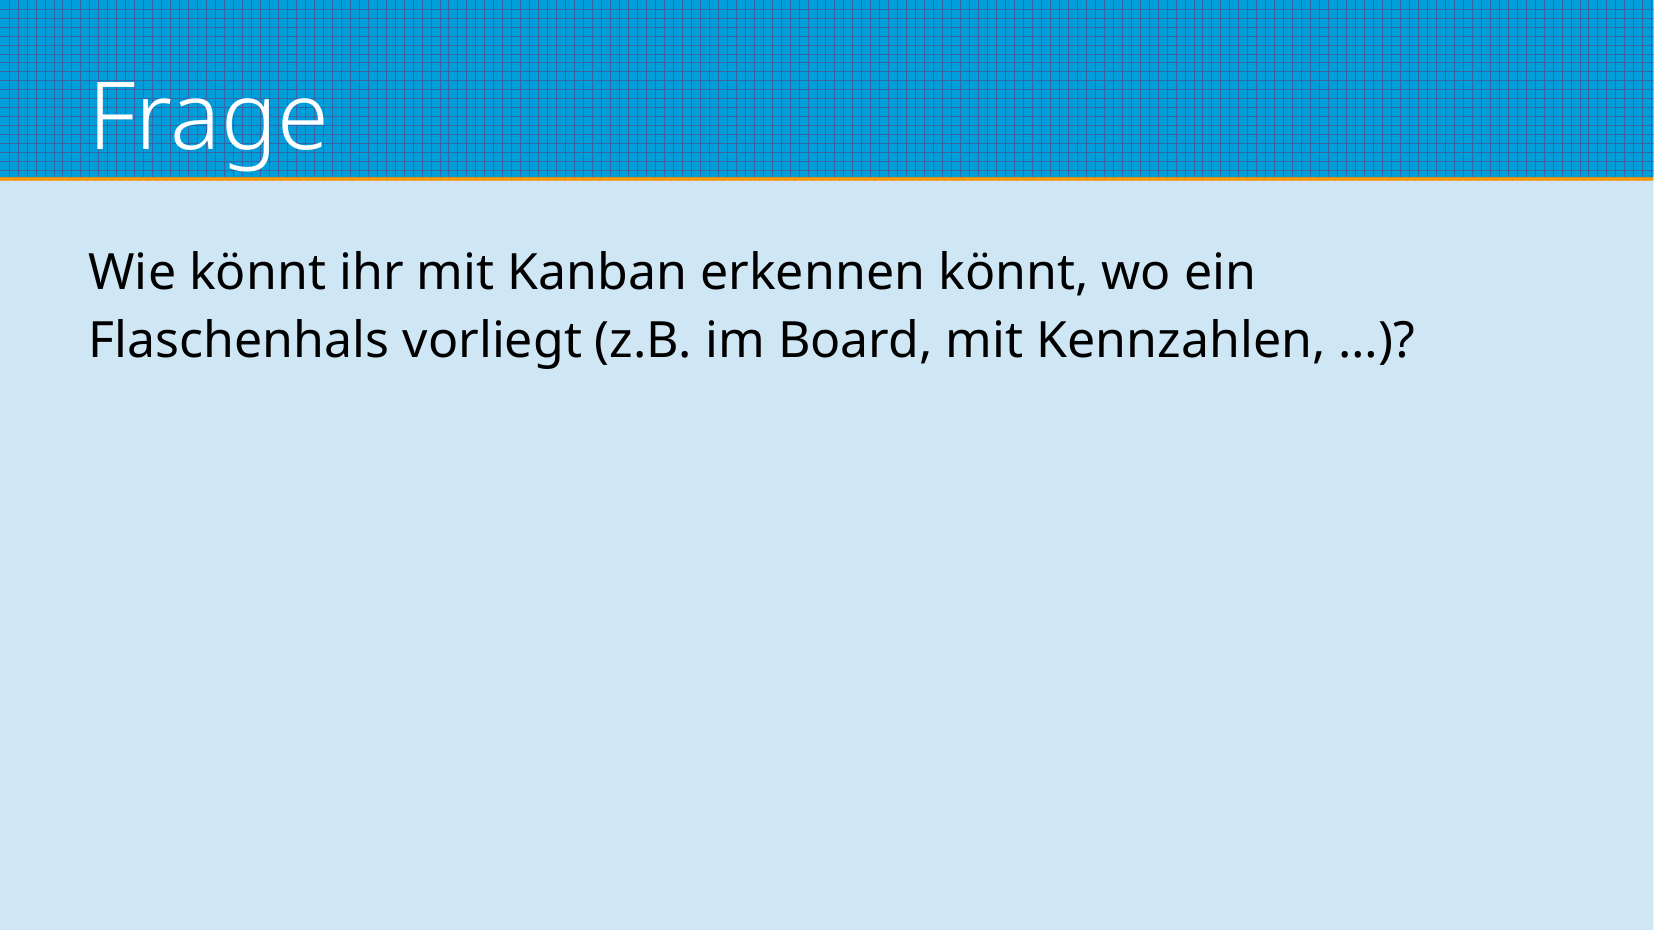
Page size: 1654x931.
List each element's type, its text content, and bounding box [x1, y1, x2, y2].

list Wie könnt ihr mit Kanban erkennen könnt, wo ein Flaschenhals vorliegt (z.B. im Board, mit Kennzahlen, …)? [88, 236, 1565, 813]
title Frage [88, 14, 1565, 178]
